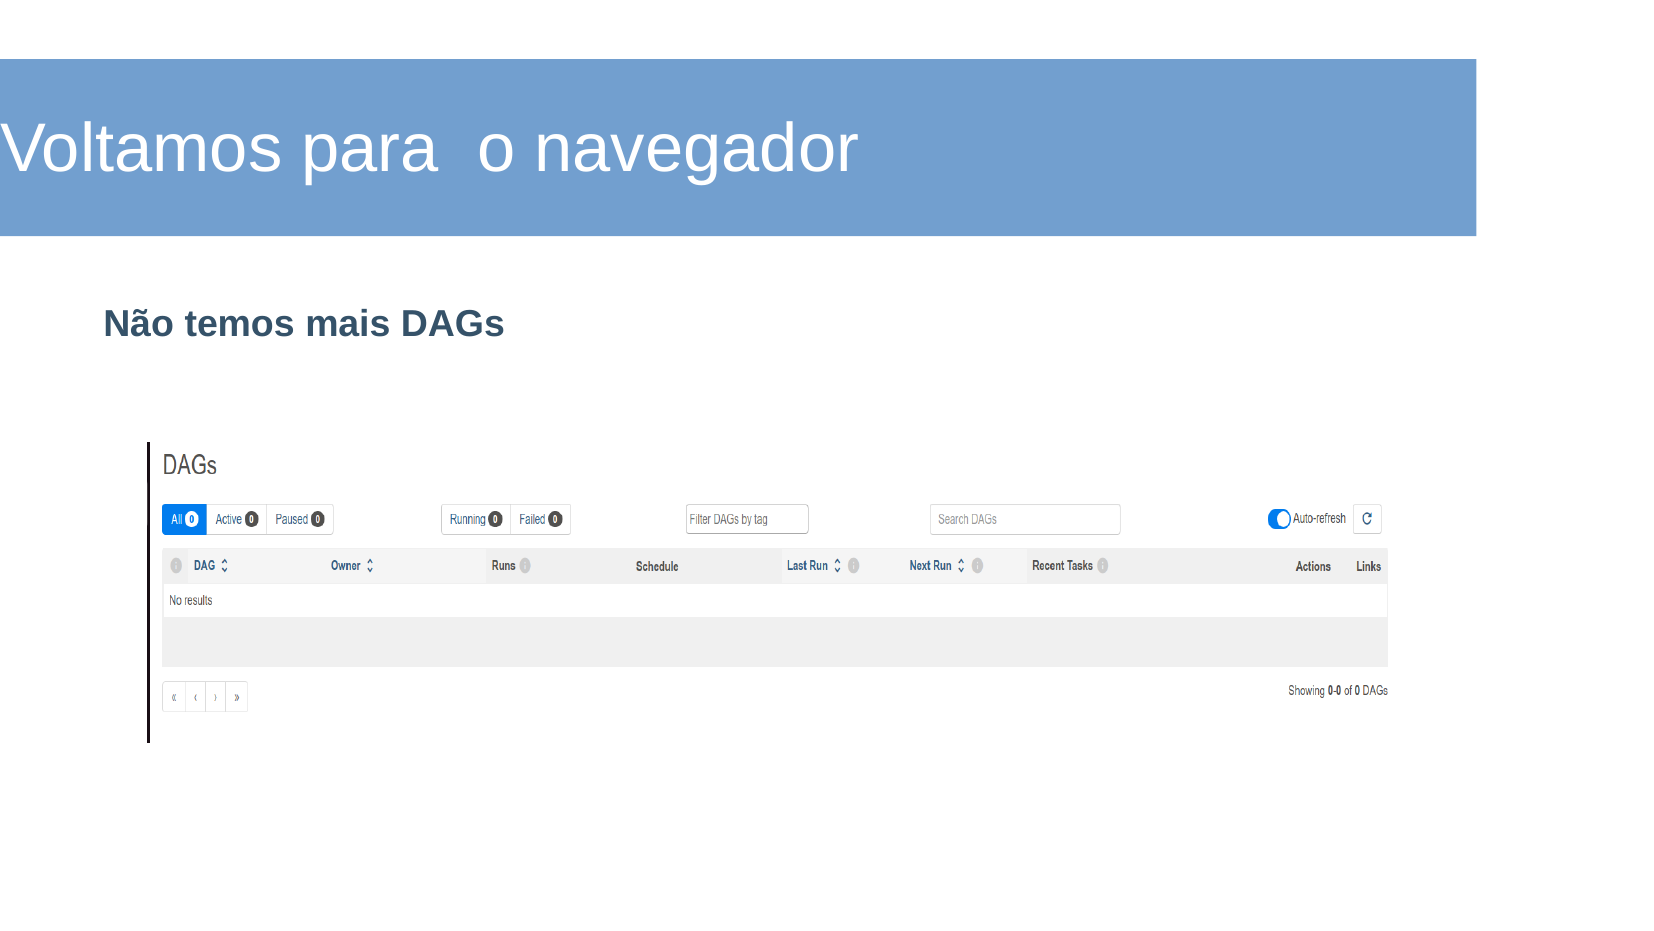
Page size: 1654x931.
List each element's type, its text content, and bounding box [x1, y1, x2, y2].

picture [147, 442, 1388, 743]
title Voltamos para o navegador [0, 59, 1477, 237]
text_box Não temos mais DAGs [88, 295, 1182, 584]
